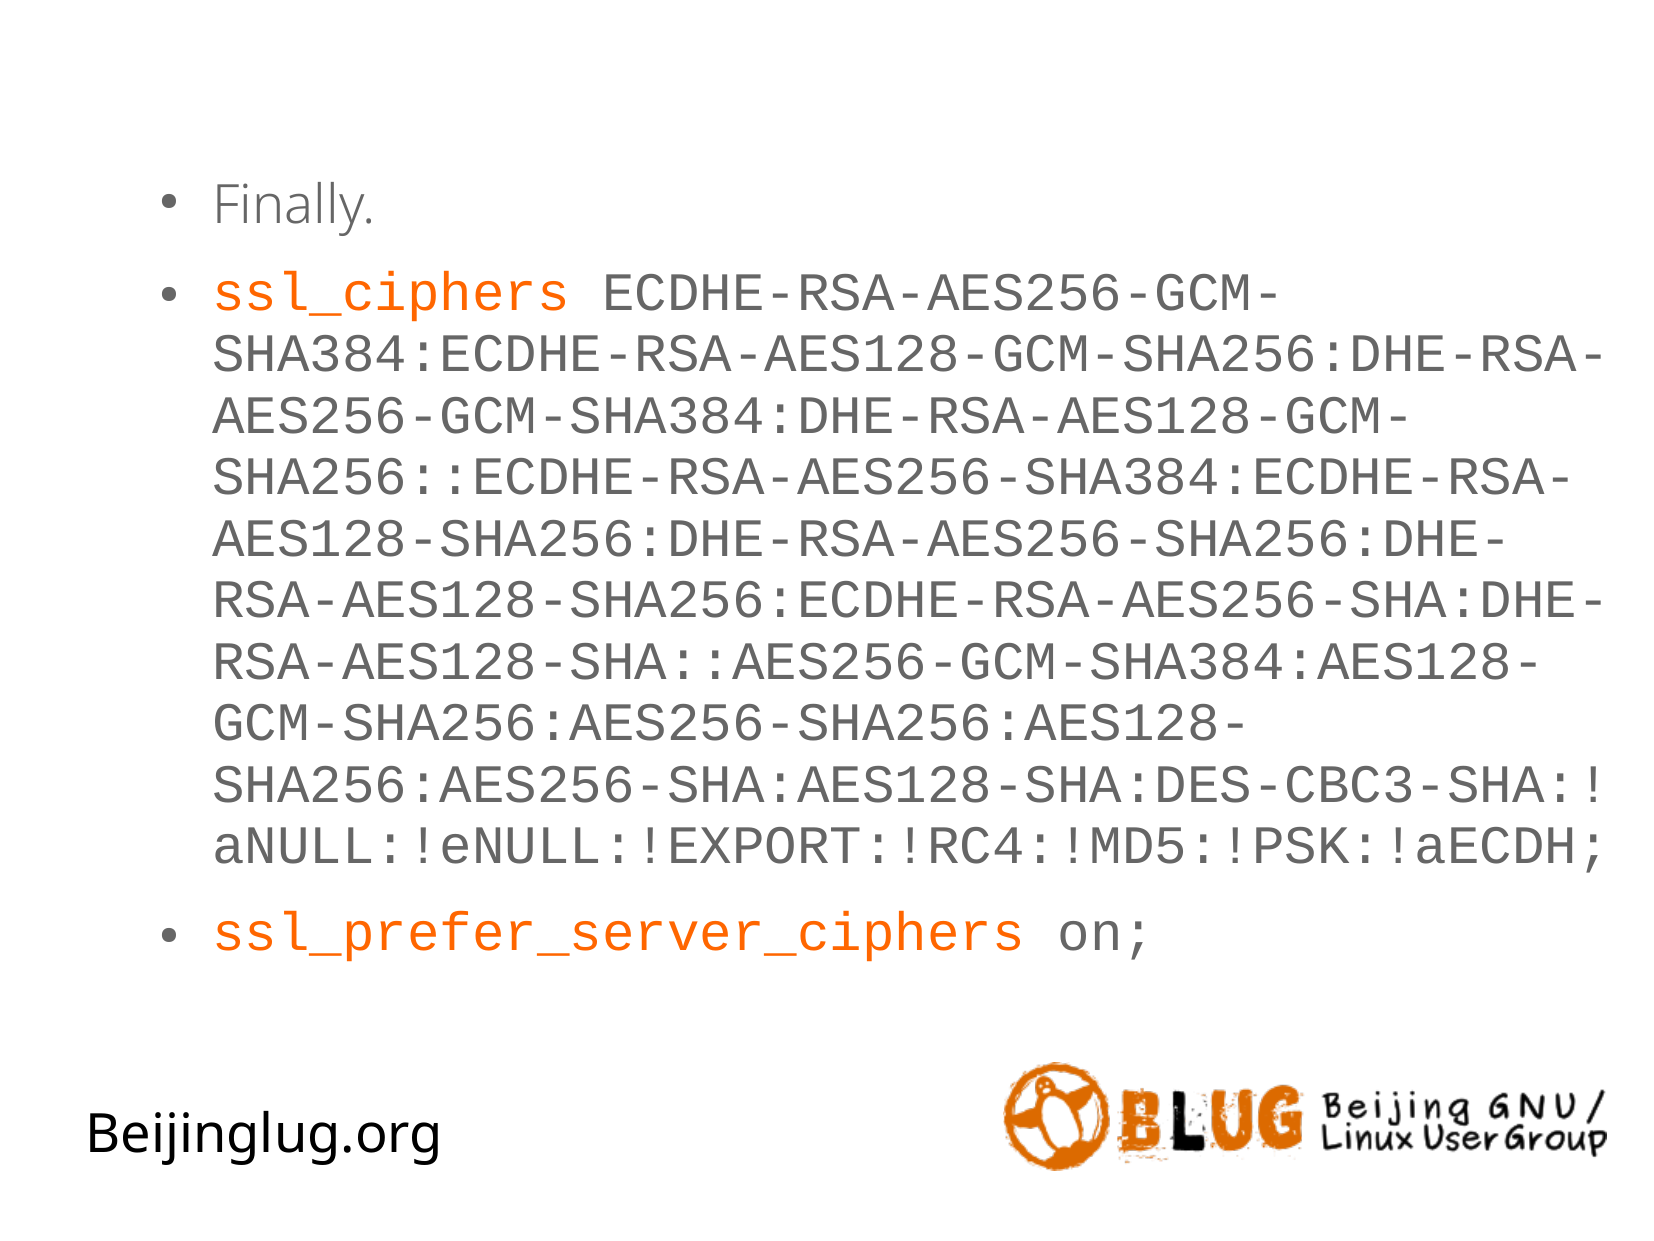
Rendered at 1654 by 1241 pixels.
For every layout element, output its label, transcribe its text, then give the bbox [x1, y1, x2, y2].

list Finally. ssl_ciphers ECDHE-RSA-AES256-GCM-SHA384:ECDHE-RSA-AES128-GCM-SHA256:DHE-RSA-AES256-GCM-SHA384:DHE-RSA-AES128-GCM-SHA256::ECDHE-RSA-AES256-SHA384:ECDHE-RSA-AES128-SHA256:DHE-RSA-AES256-SHA256:DHE-RSA-AES128-SHA256:ECDHE-RSA-AES256-SHA:DHE-RSA-AES128-SHA::AES256-GCM-SHA384:AES128-GCM-SHA256:AES256-SHA256:AES128-SHA256:AES256-SHA:AES128-SHA:DES-CBC3-SHA:!aNULL:!eNULL:!EXPORT:!RC4:!MD5:!PSK:!aECDH; ssl_prefer_server_ciphers on; [141, 165, 1615, 1107]
picture [1003, 1107, 1607, 1171]
